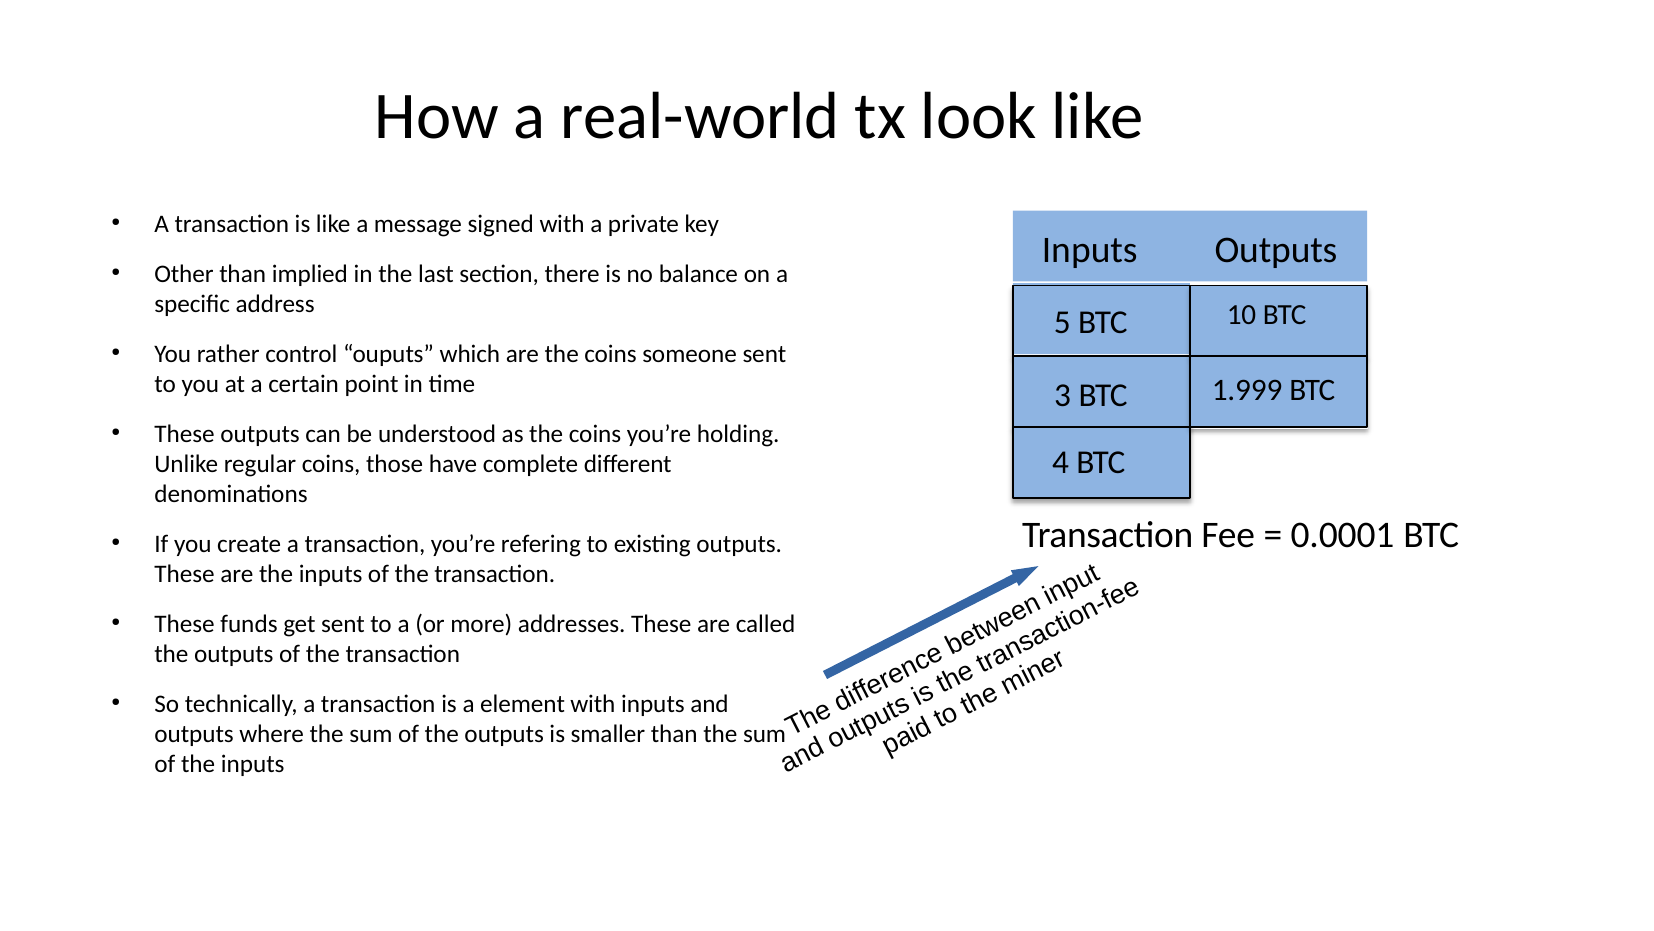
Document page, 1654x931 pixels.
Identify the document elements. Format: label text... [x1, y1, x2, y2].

text_box 3 BTC [1052, 373, 1156, 414]
text_box 1.999 BTC [1209, 369, 1380, 408]
list A transaction is like a message signed with a private key Other than implied in the last section, there is no balance on a specific address You rather control “ouputs” which are the coins someone sent to you at a certain point in time These outputs can be understood as the coins you’re holding. Unlike regular coins, those have complete different denominations If you create a transaction, you’re refering to existing outputs. These are the inputs of the transaction. These funds get sent to a (or more) addresses. These are called the outputs of the transaction So technically, a transaction is a element with inputs and outputs where the sum of the outputs is smaller than the sum of the inputs [96, 207, 810, 780]
text_box Transaction Fee = 0.0001 BTC [1020, 509, 1591, 555]
text_box 5 BTC [1051, 299, 1160, 340]
text_box 4 BTC [1050, 439, 1156, 480]
text_box Inputs [1039, 224, 1140, 271]
text_box [1004, 210, 1380, 510]
text_box 10 BTC [1224, 295, 1333, 331]
text_box [1191, 357, 1366, 426]
text_box Outputs [1212, 224, 1341, 271]
title How a real-world tx look like [99, 27, 1555, 193]
